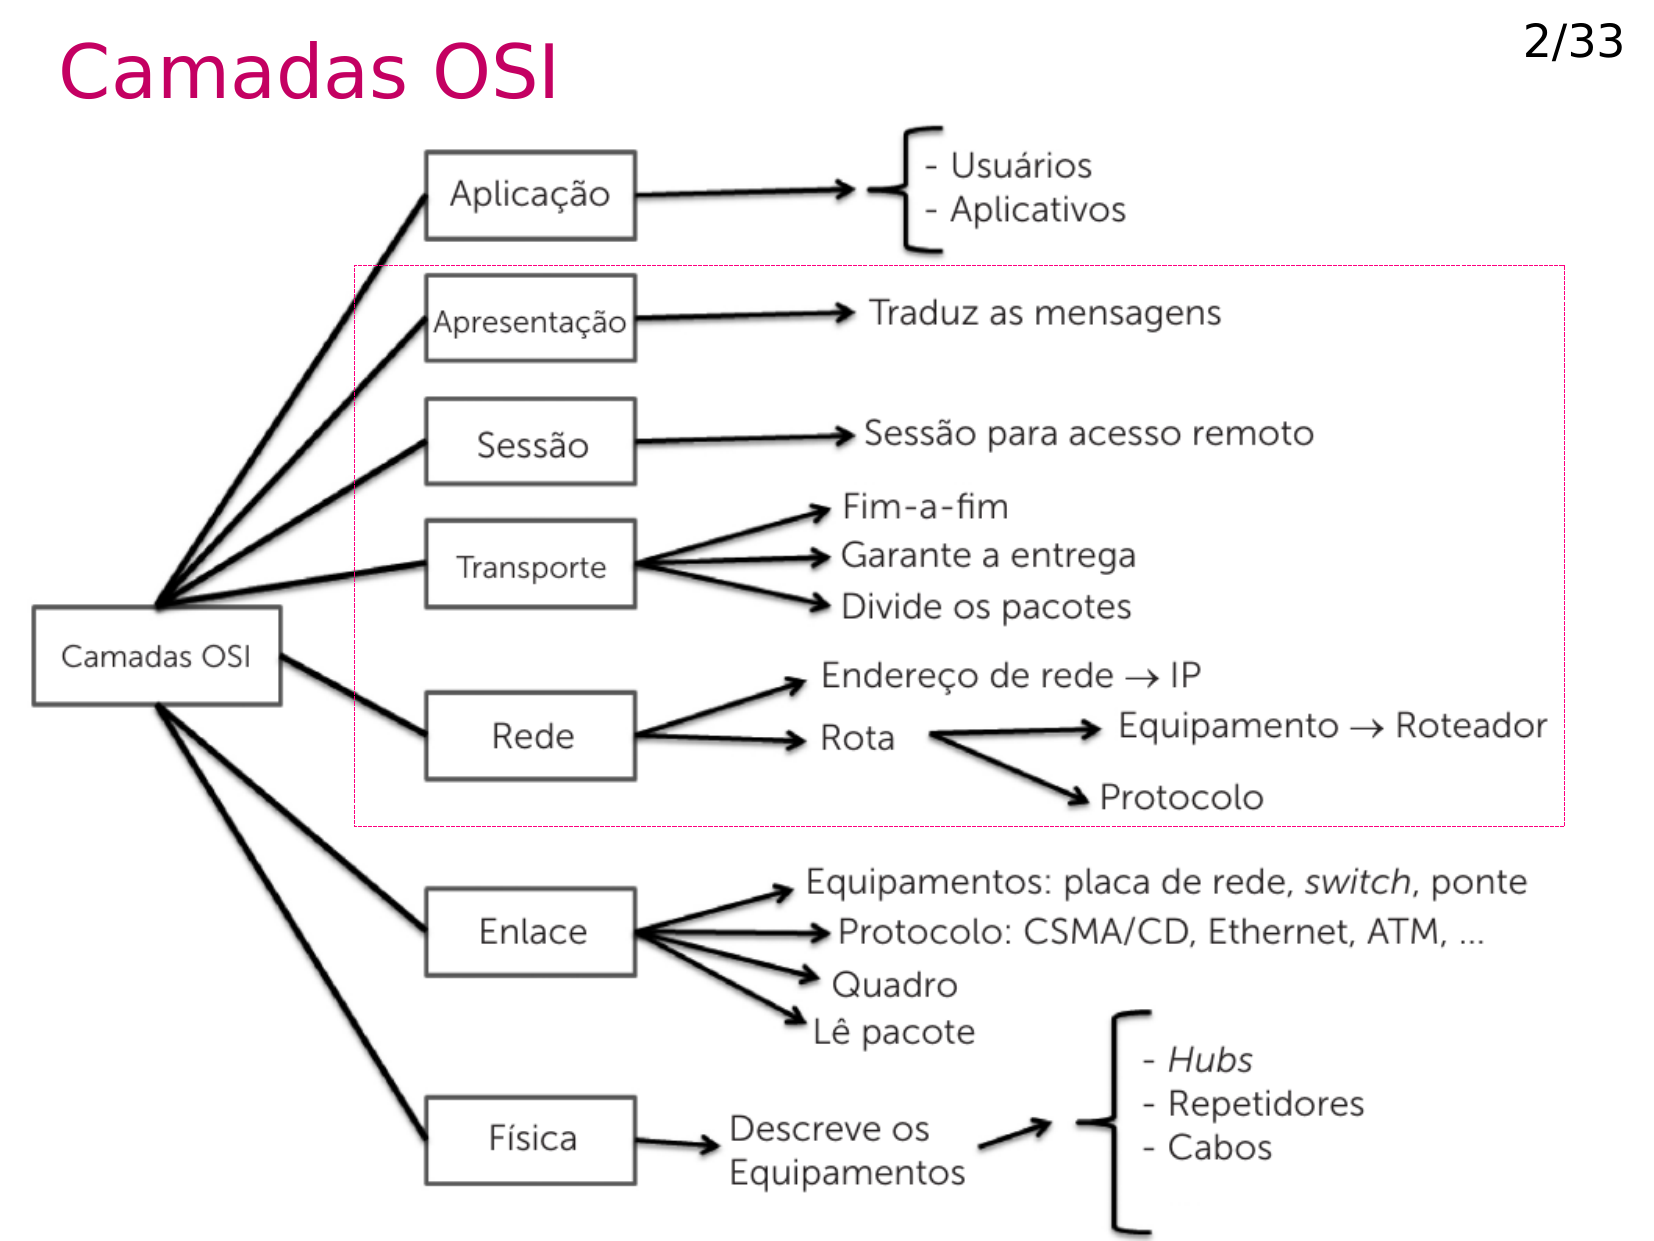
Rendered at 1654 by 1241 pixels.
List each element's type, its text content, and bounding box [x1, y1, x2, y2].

picture [27, 120, 1565, 1241]
title Camadas OSI [59, 29, 1625, 148]
